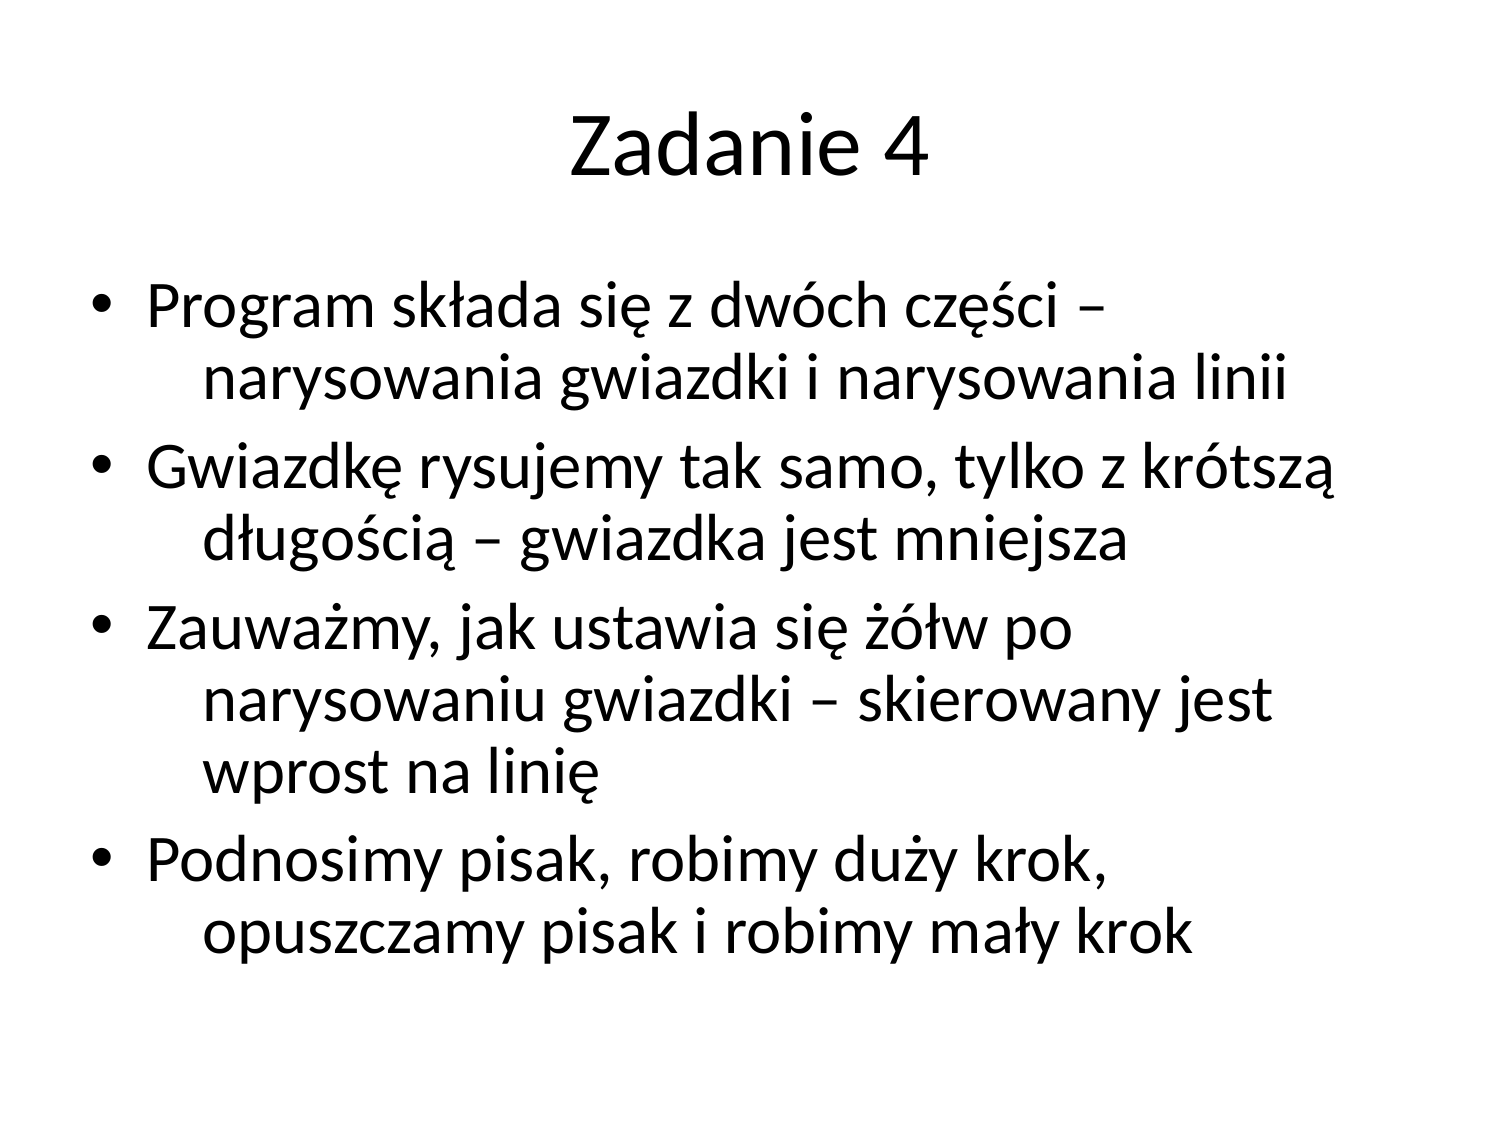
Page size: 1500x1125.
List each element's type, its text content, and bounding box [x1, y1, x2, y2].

list Program składa się z dwóch części – narysowania gwiazdki i narysowania linii Gwiazdkę rysujemy tak samo, tylko z krótszą długością – gwiazdka jest mniejsza Zauważmy, jak ustawia się żółw po narysowaniu gwiazdki – skierowany jest wprost na linię Podnosimy pisak, robimy duży krok, opuszczamy pisak i robimy mały krok [75, 262, 1426, 1005]
title Zadanie 4 [75, 45, 1426, 233]
